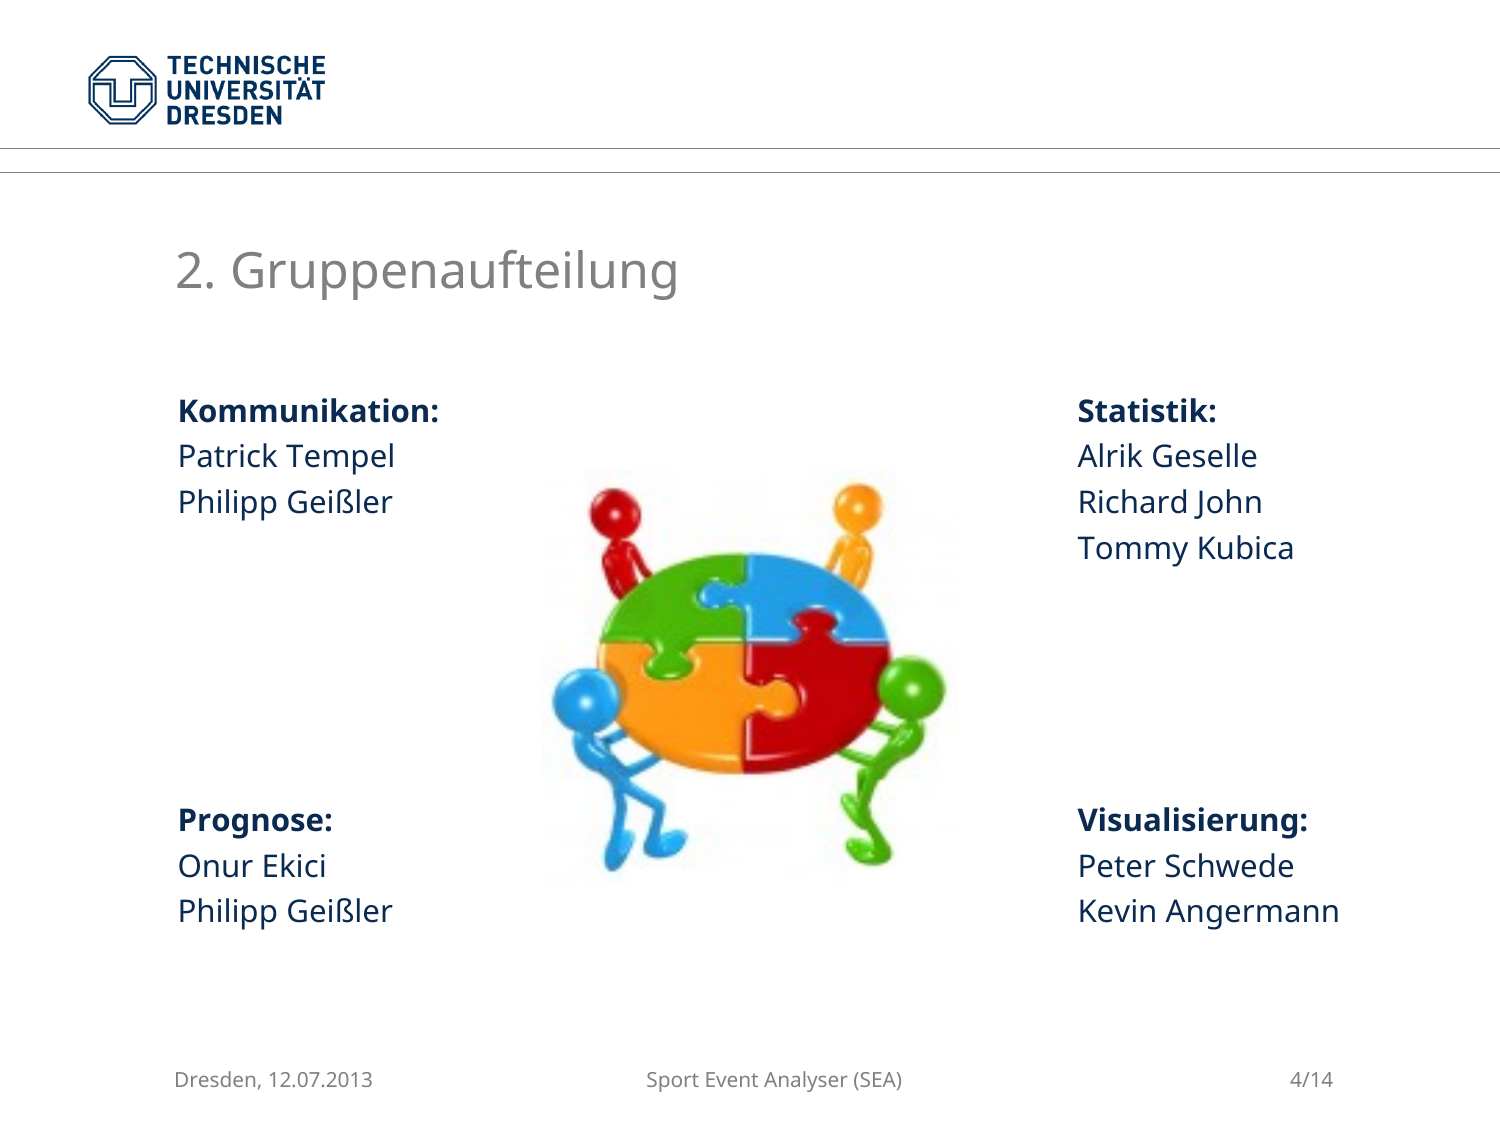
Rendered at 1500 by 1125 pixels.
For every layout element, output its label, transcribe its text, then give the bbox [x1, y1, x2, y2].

list Kommunikation: Statistik: Patrick Tempel Alrik Geselle Philipp Geißler Richard John Tommy Kubica Prognose: Visualisierung: Onur Ekici Peter Schwede Philipp Geißler Kevin Angermann [162, 338, 1418, 985]
title 2. Gruppenaufteilung [160, 231, 1392, 307]
picture [88, 54, 325, 125]
text_box Dresden, 12.07.2013 [159, 1048, 510, 1109]
picture [542, 470, 958, 886]
